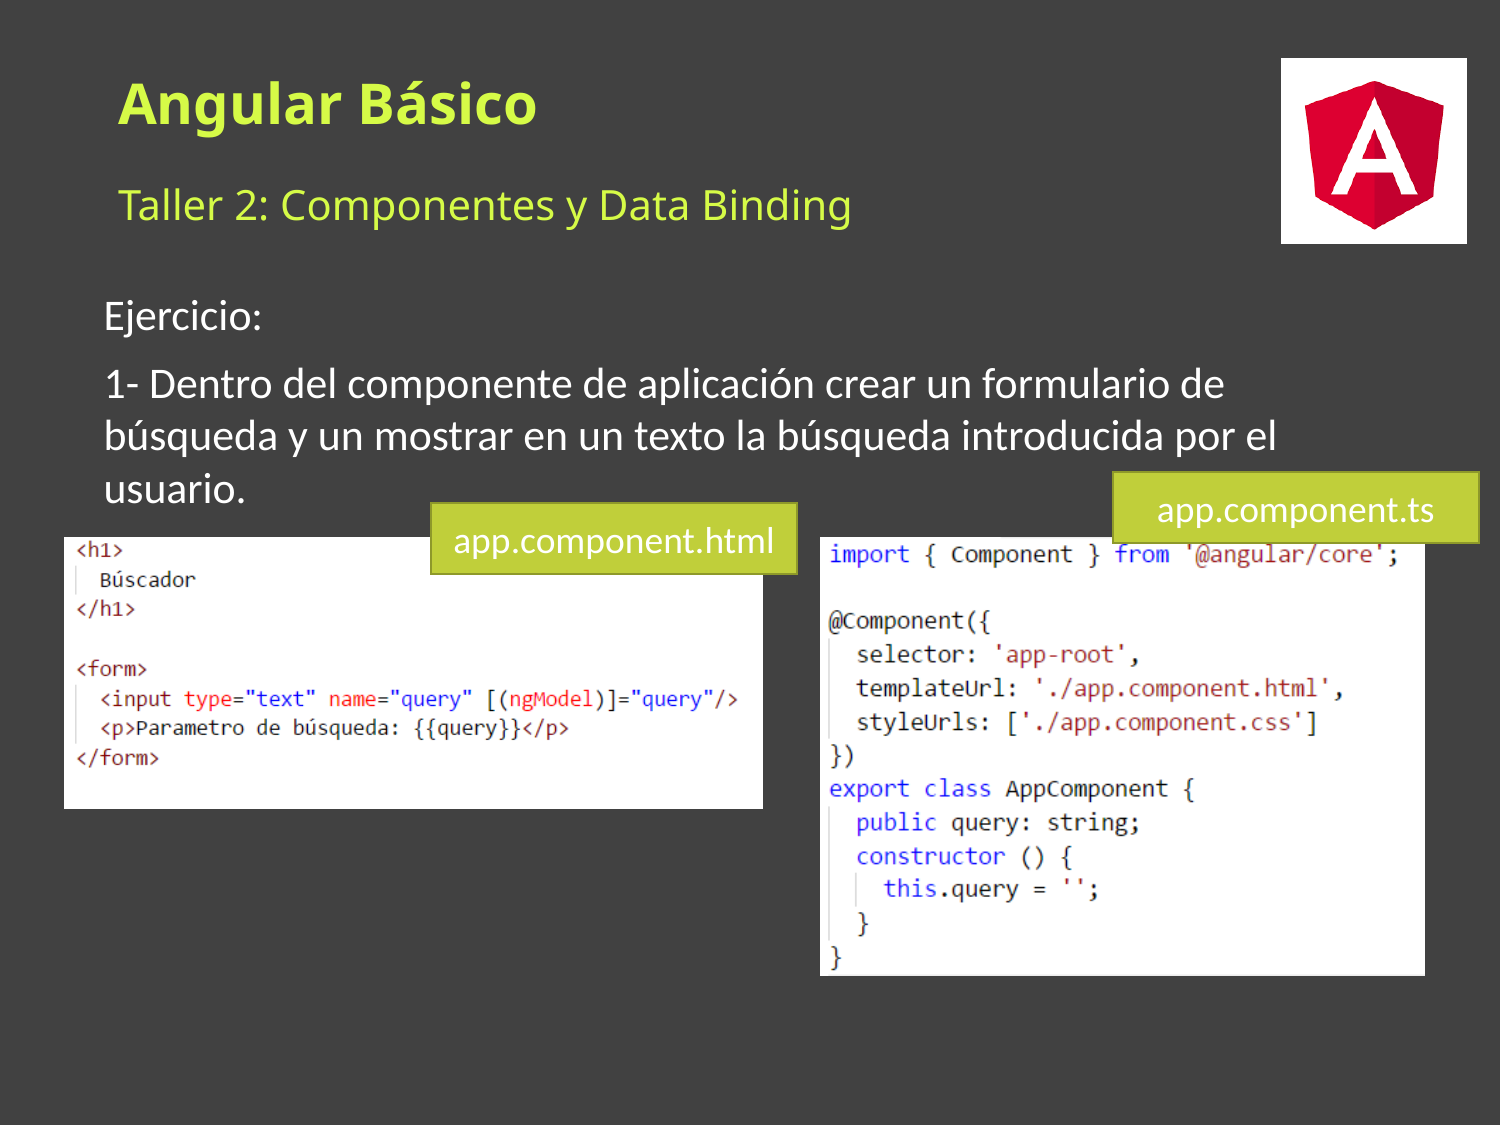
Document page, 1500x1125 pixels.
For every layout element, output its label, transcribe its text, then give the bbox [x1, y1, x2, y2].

picture [820, 537, 1425, 976]
title Angular Básico [103, 59, 1282, 144]
picture [1281, 58, 1467, 244]
text_box app.component.html [431, 503, 798, 575]
list Taller 2: Componentes y Data Binding [103, 163, 1282, 244]
picture [64, 537, 763, 809]
list Ejercicio: 1- Dentro del componente de aplicación crear un formulario de búsqueda y un mostrar en un texto la búsqueda introducida por el usuario. [88, 278, 1383, 993]
text_box app.component.ts [1112, 471, 1479, 543]
